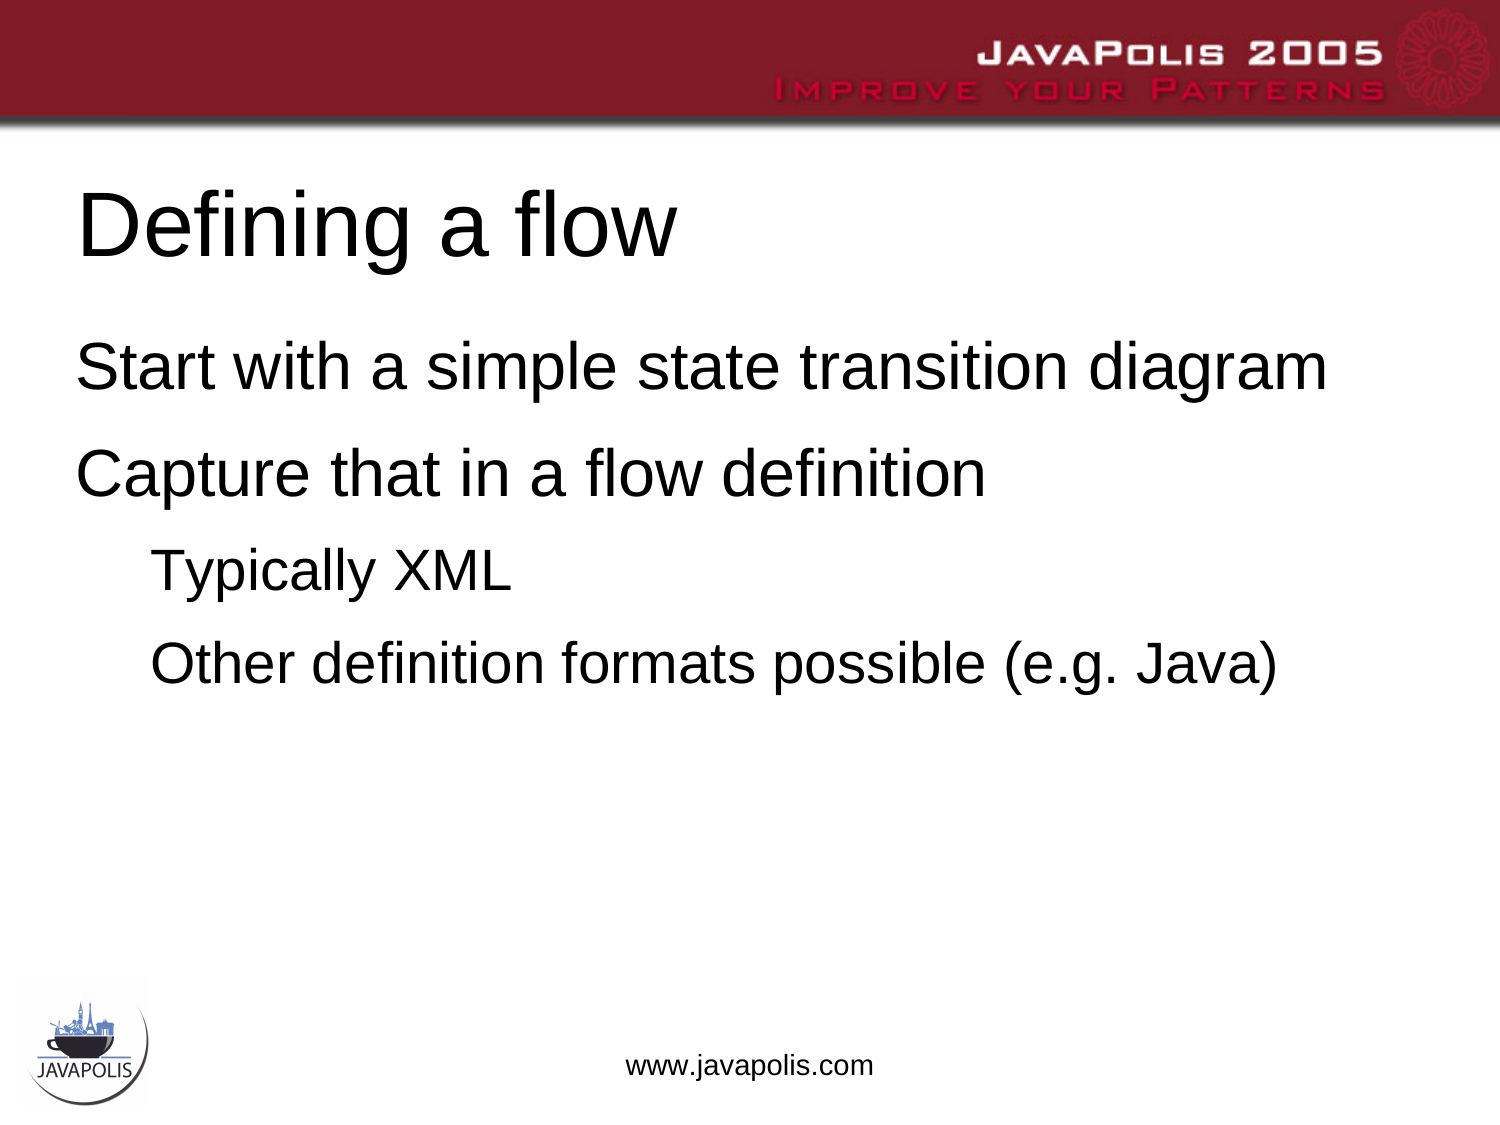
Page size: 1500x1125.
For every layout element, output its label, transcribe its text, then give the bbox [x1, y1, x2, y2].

picture [20, 976, 149, 1106]
picture [0, 0, 1500, 140]
list Start with a simple state transition diagram Capture that in a flow definition Typically XML Other definition formats possible (e.g. Java) [75, 314, 1426, 1012]
title Defining a flow [76, 148, 1424, 279]
